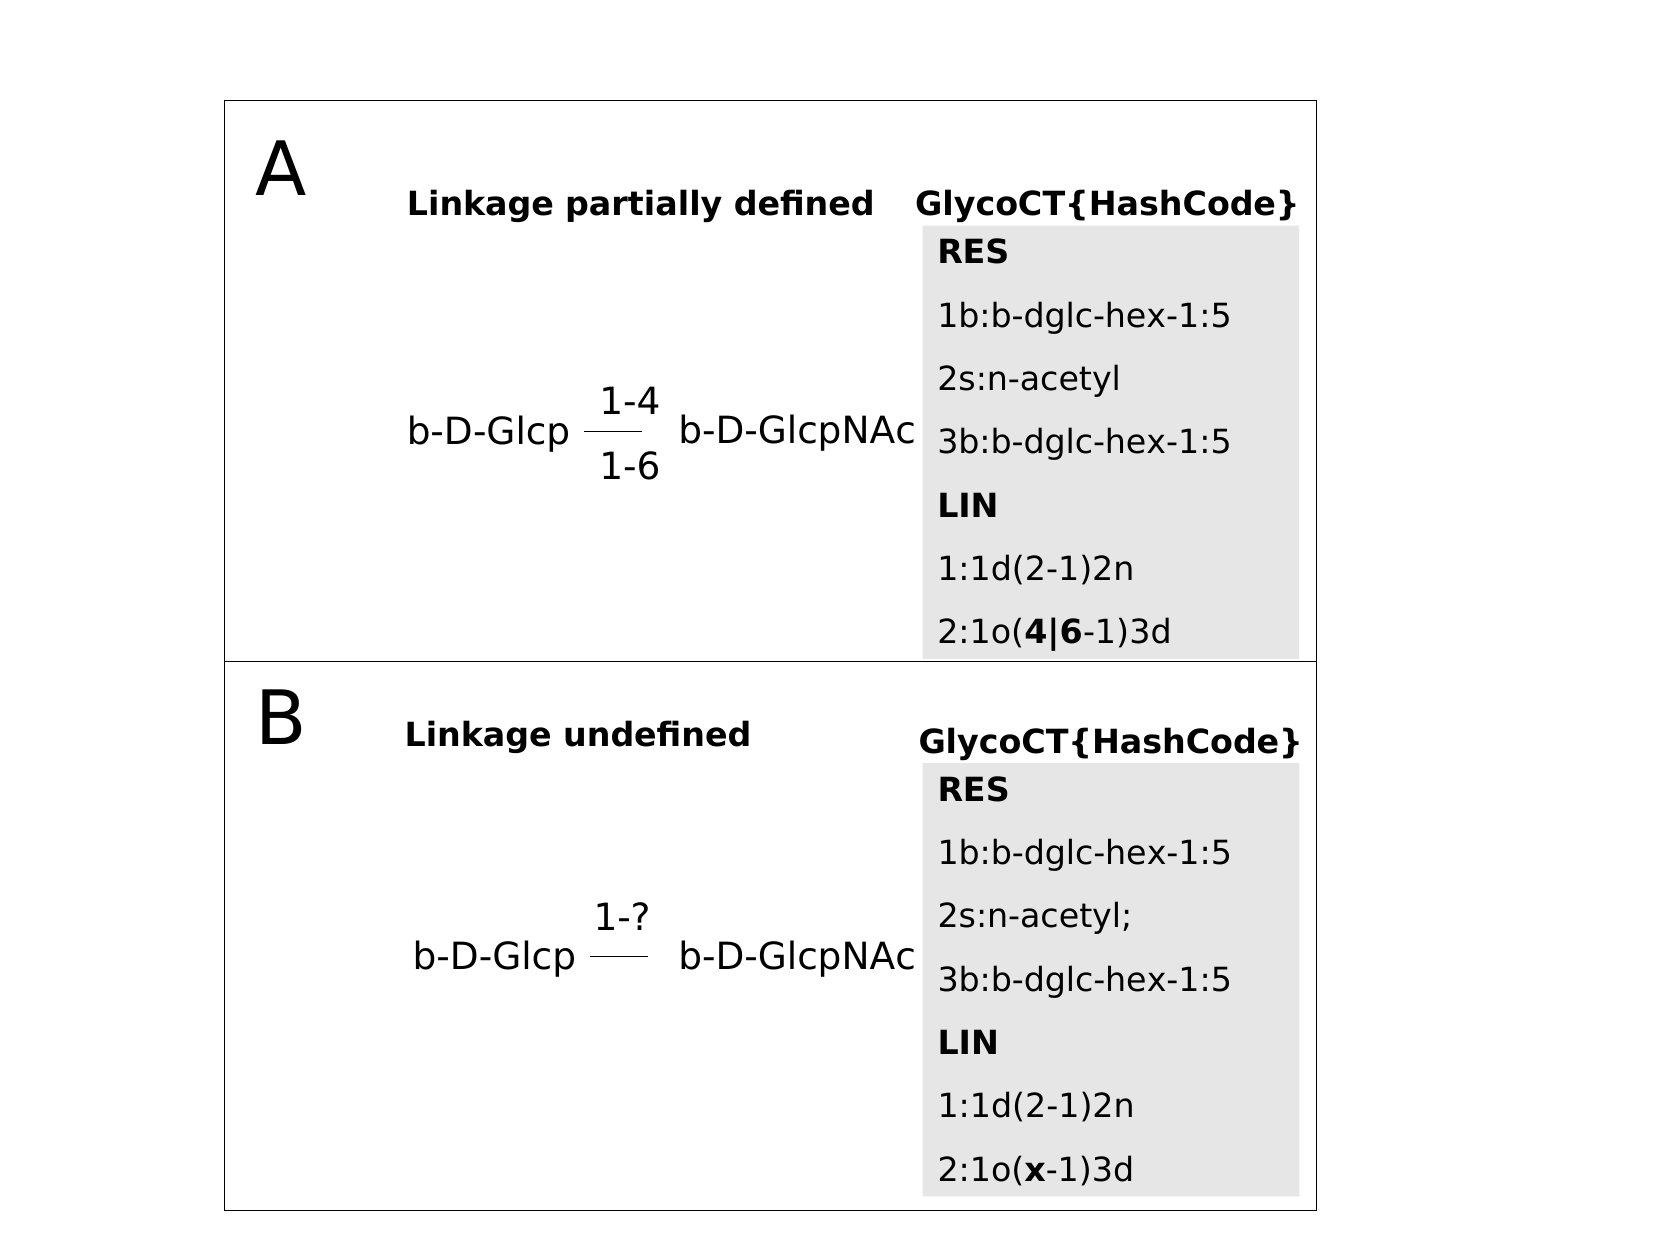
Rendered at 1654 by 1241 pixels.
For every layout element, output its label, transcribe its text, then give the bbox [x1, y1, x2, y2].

text_box b-D-GlcpNAc [663, 927, 908, 984]
text_box Linkage undefined [389, 708, 687, 761]
text_box GlycoCT{HashCode} [903, 715, 1237, 768]
text_box B [240, 667, 321, 766]
text_box GlycoCT{HashCode} [900, 177, 1234, 262]
text_box b-D-GlcpNAc [663, 401, 908, 458]
text_box Linkage partially defined [392, 177, 783, 230]
text_box 1-4 [584, 372, 665, 429]
text_box 1-6 [584, 437, 665, 494]
text_box RES 1b:b-dglc-hex-1:5 2s:n-acetyl 3b:b-dglc-hex-1:5 LIN 1:1d(2-1)2n 2:1o(4|6-1)3d [922, 225, 1300, 649]
text_box b-D-Glcp [392, 402, 566, 459]
text_box RES 1b:b-dglc-hex-1:5 2s:n-acetyl; 3b:b-dglc-hex-1:5 LIN 1:1d(2-1)2n 2:1o(x-1)3d [922, 763, 1300, 1186]
text_box A [240, 118, 325, 216]
text_box b-D-Glcp [397, 927, 572, 985]
text_box 1-? [578, 888, 668, 945]
